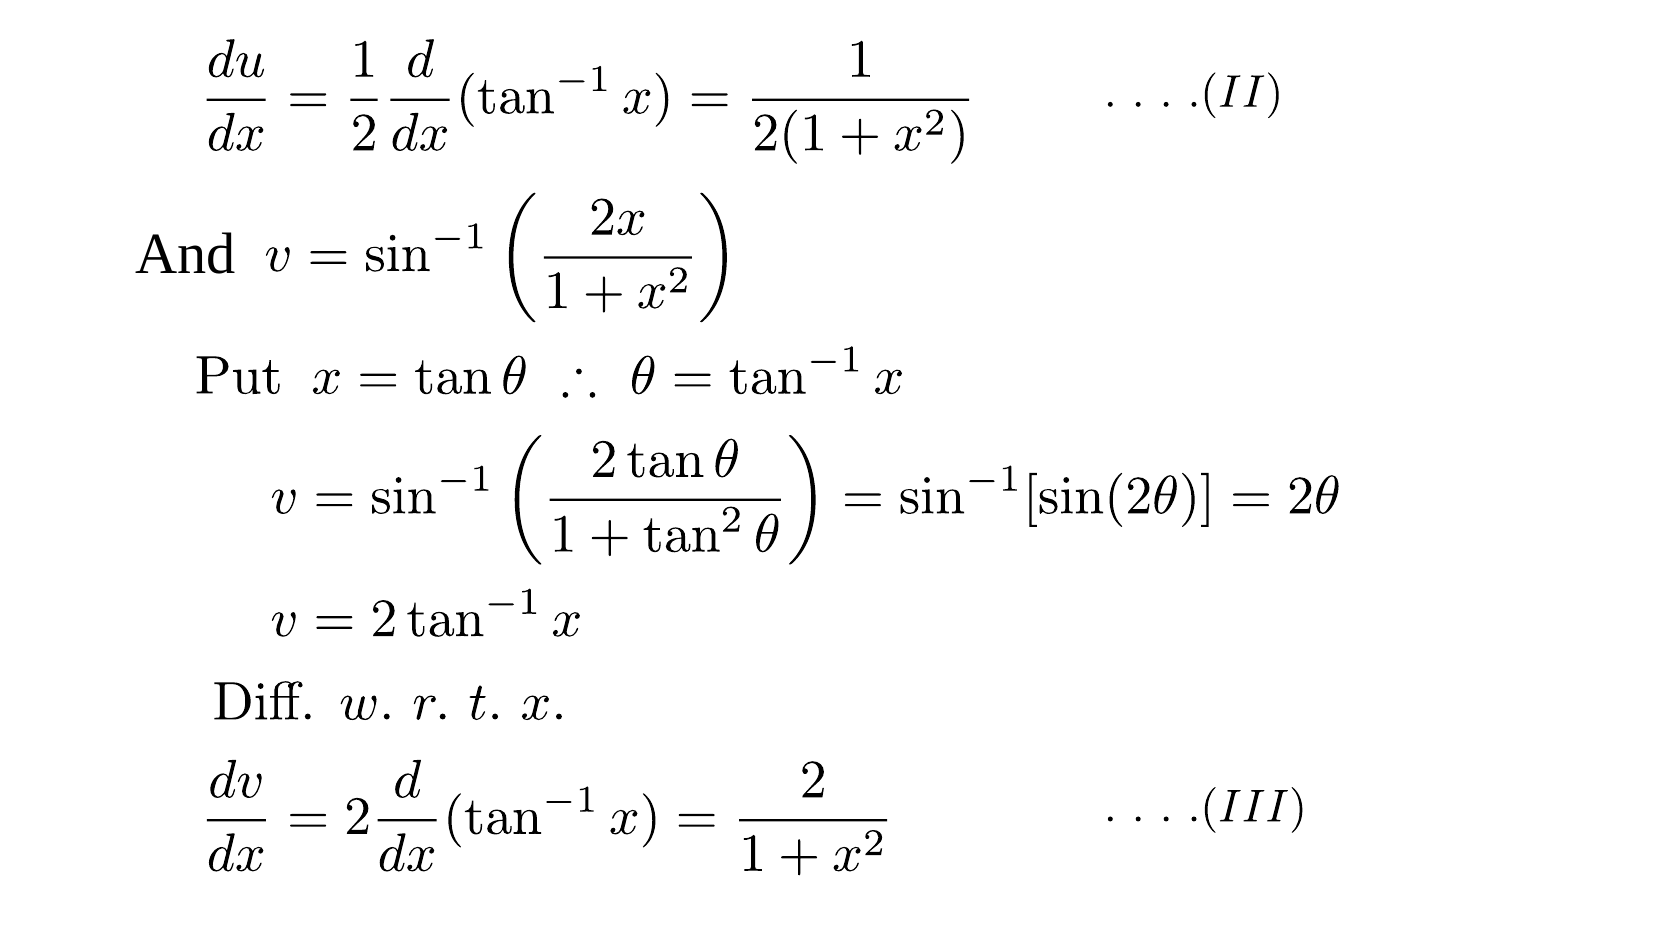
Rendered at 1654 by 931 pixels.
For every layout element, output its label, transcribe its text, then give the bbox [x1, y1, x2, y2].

text_box [271, 435, 1339, 565]
text_box [214, 681, 562, 721]
text_box [1106, 787, 1303, 833]
text_box [312, 346, 903, 398]
text_box [271, 588, 580, 637]
text_box [265, 192, 727, 323]
text_box [1106, 72, 1279, 119]
text_box [206, 759, 888, 876]
text_box [196, 356, 280, 395]
text_box [206, 39, 970, 164]
title And [47, 37, 1619, 886]
